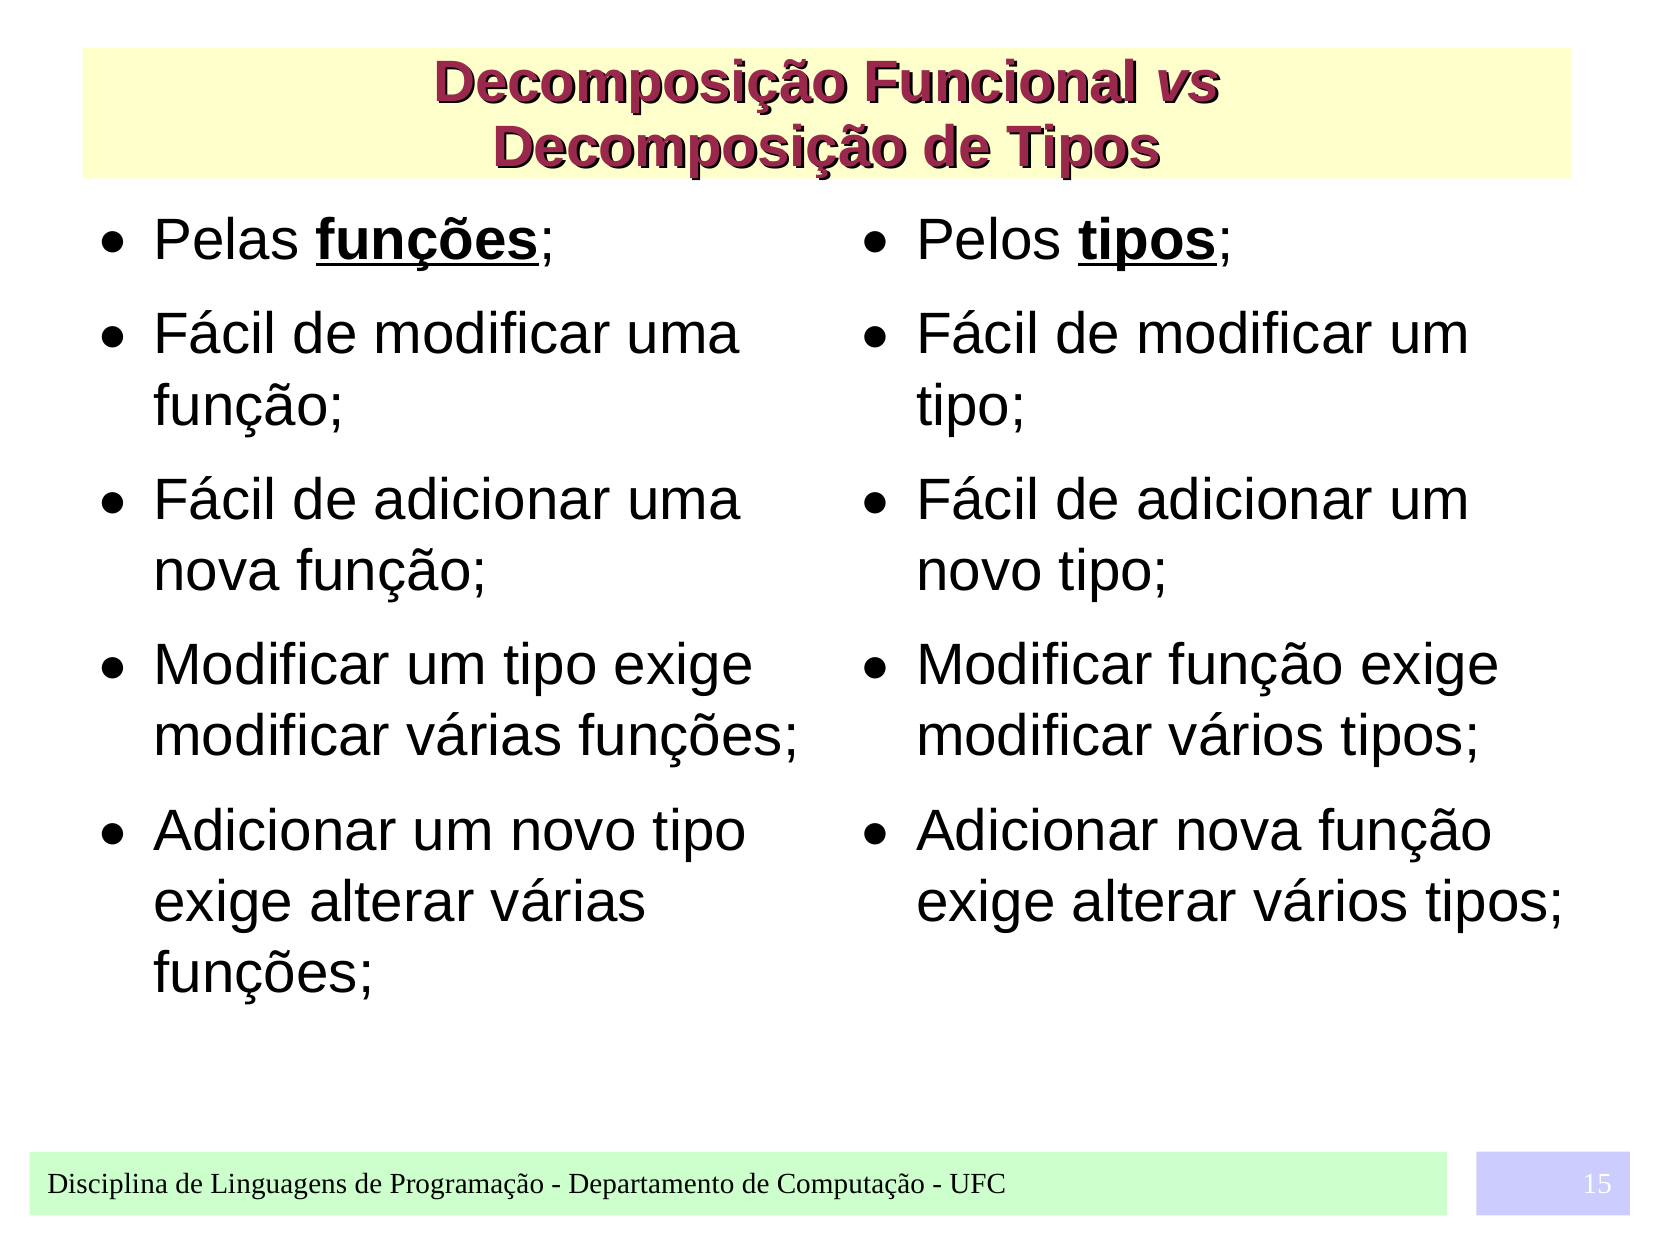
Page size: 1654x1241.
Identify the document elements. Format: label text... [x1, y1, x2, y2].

list Pelas funções; Fácil de modificar uma função; Fácil de adicionar uma nova função; Modificar um tipo exige modificar várias funções; Adicionar um novo tipo exige alterar várias funções; [82, 206, 809, 1137]
list Pelos tipos; Fácil de modificar um tipo; Fácil de adicionar um novo tipo; Modificar função exige modificar vários tipos; Adicionar nova função exige alterar vários tipos; [845, 206, 1572, 1137]
title Decomposição Funcional vs Decomposição de Tipos [82, 48, 1571, 179]
